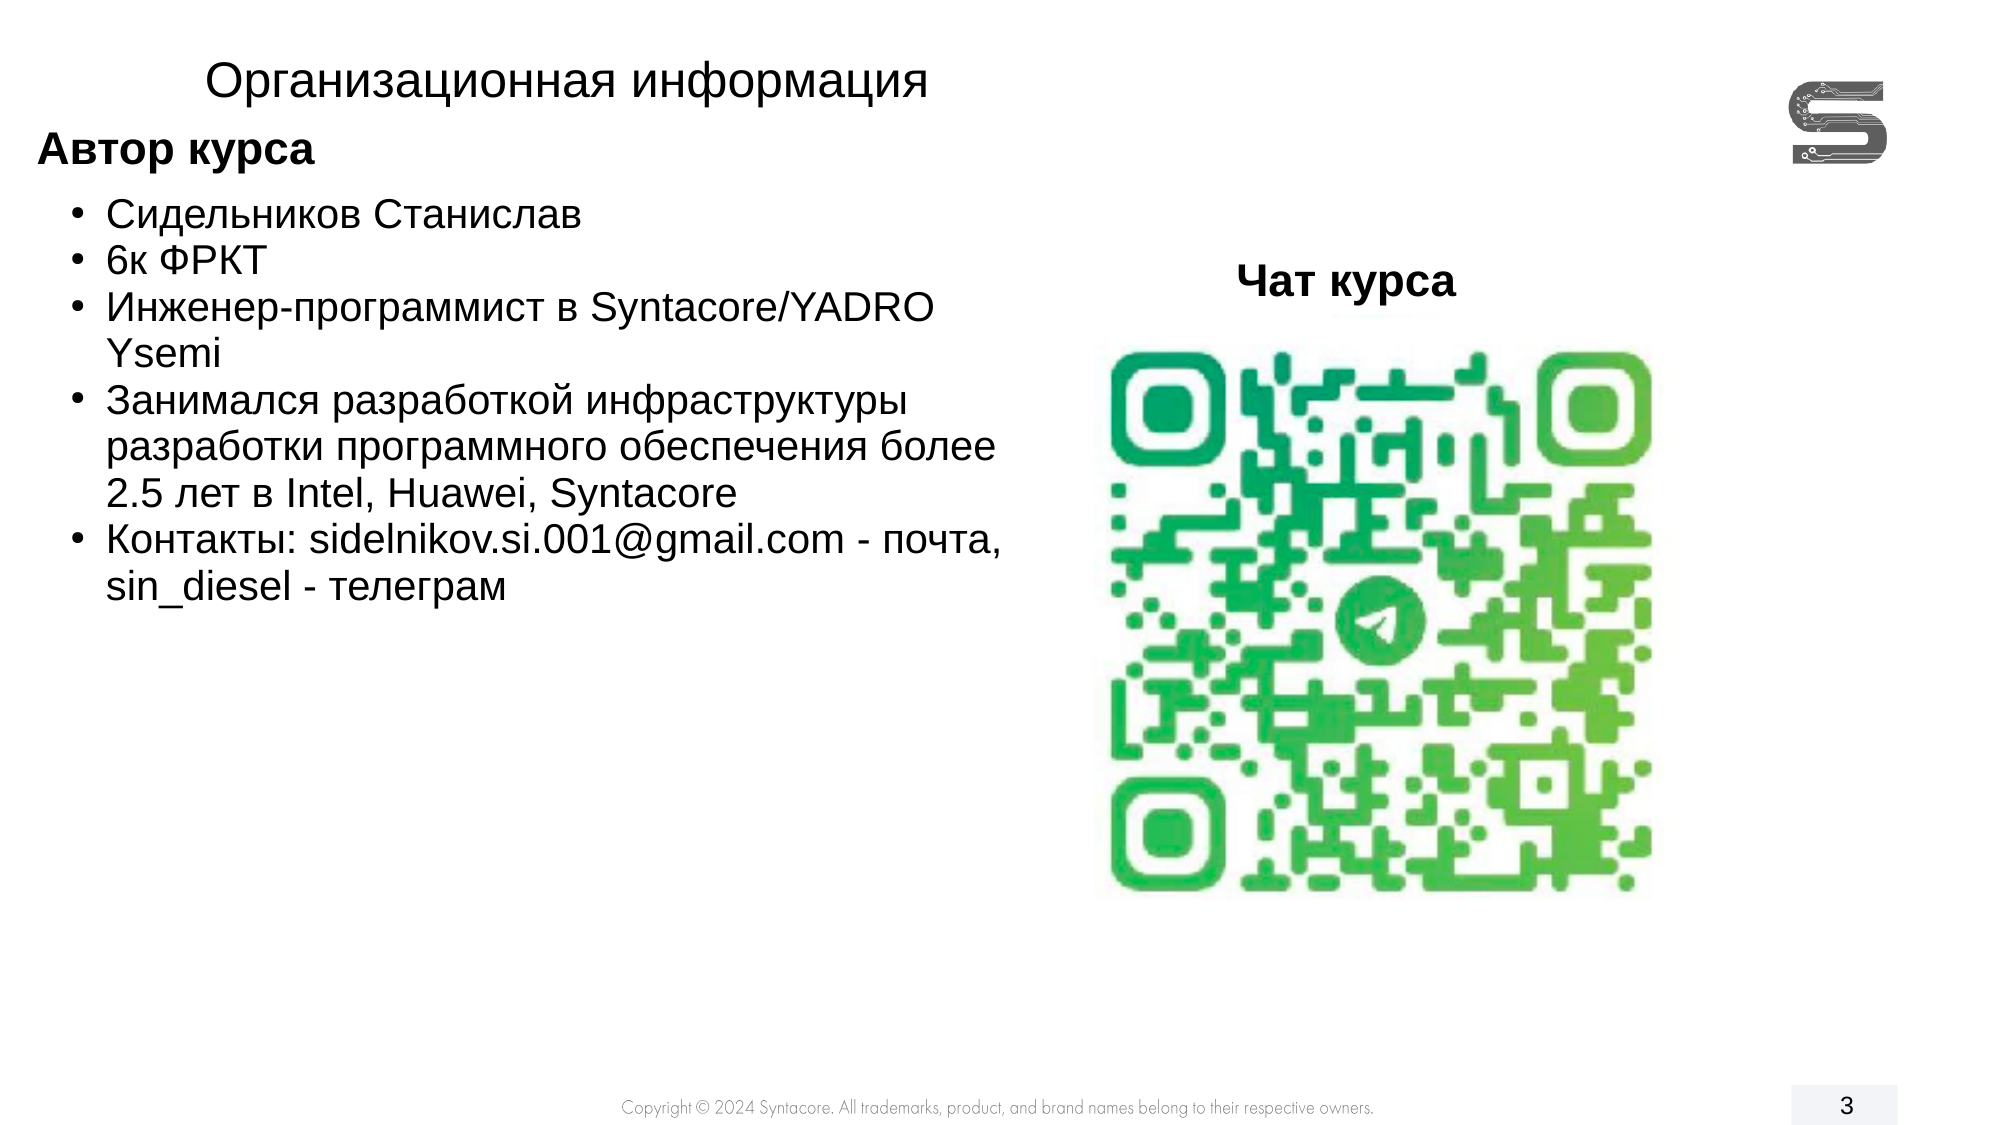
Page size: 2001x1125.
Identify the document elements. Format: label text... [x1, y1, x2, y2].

text_box Автор курса [21, 115, 382, 182]
text_box <number> [1825, 1084, 1969, 1125]
picture [1078, 314, 1696, 914]
picture [621, 1094, 1381, 1119]
text_box Организационная информация [8, 45, 1126, 116]
text_box Чат курса [1221, 248, 1582, 314]
text_box Сидельников Станислав 6к ФРКТ Инженер-программист в Syntacore/YADRO Ysemi Занимался разработкой инфраструктуры разработки программного обеспечения более 2.5 лет в Intel, Huawei, Syntacore Контакты: sidelnikov.si.001@gmail.com - почта, sin_diesel - телеграм [55, 183, 1025, 632]
picture [1788, 81, 1887, 164]
